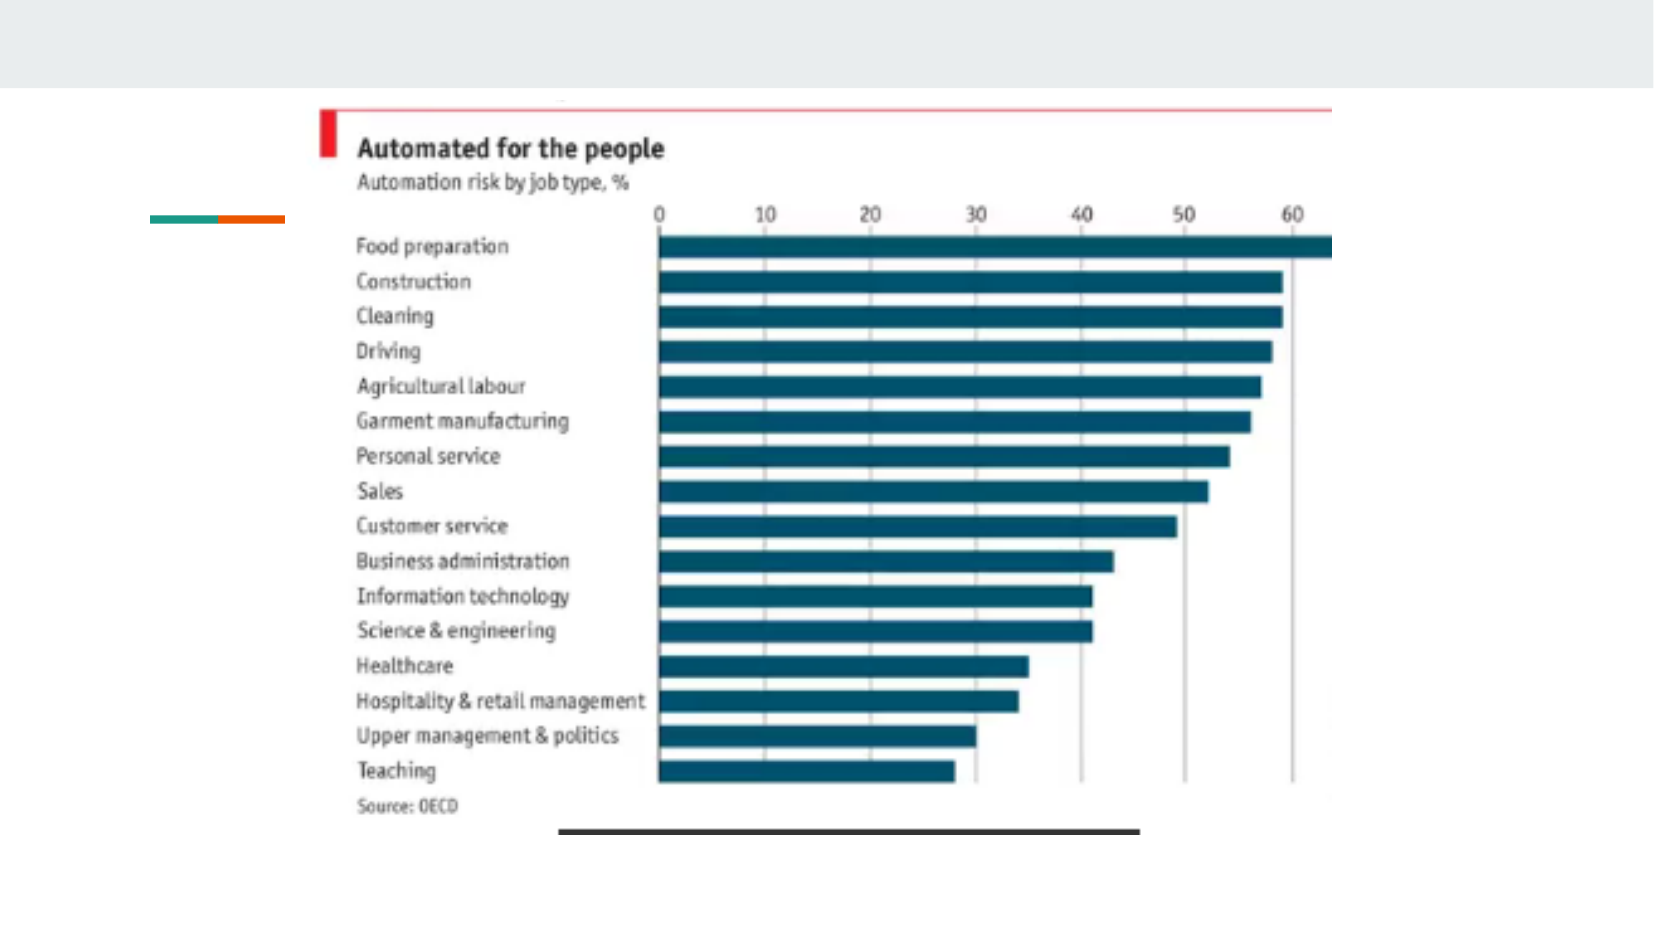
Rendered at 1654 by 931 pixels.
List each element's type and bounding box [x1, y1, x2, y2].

picture [305, 100, 1332, 835]
